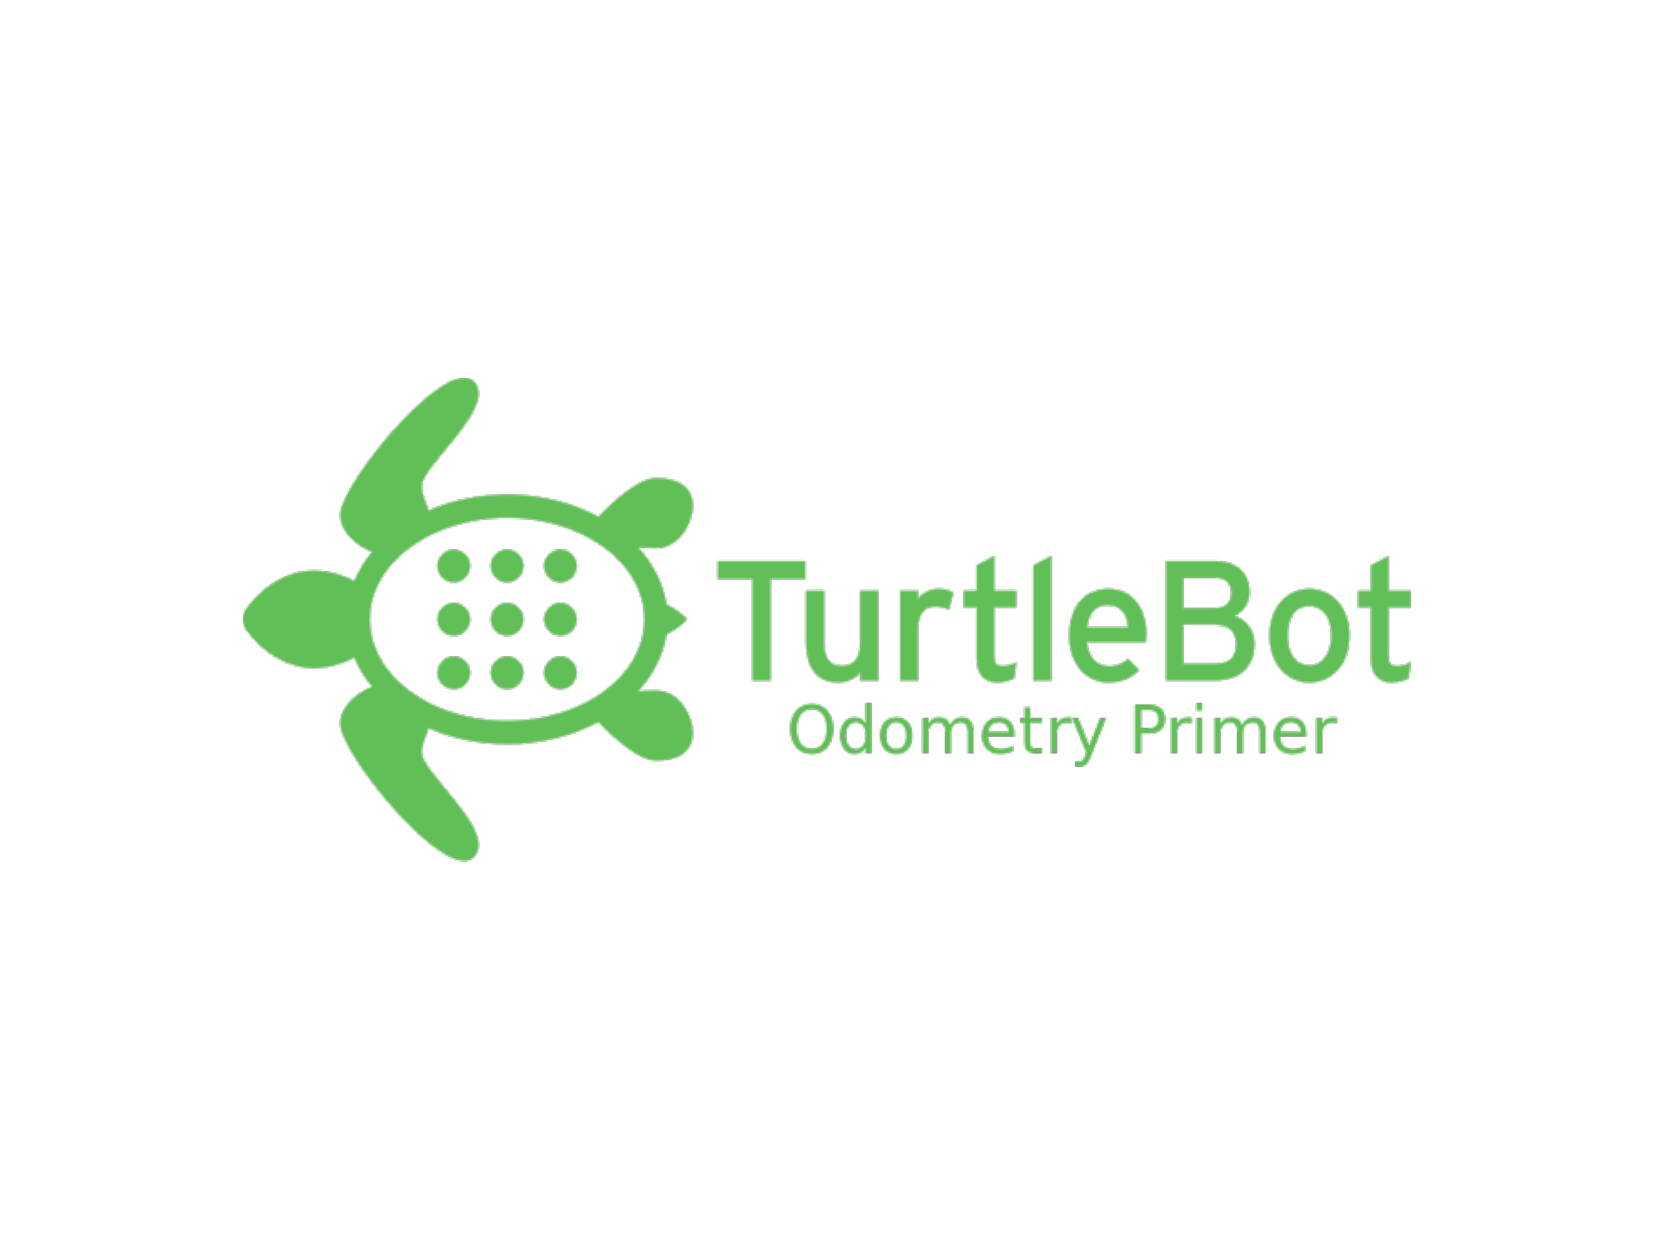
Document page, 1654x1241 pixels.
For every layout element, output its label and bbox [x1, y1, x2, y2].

picture [243, 378, 1411, 862]
